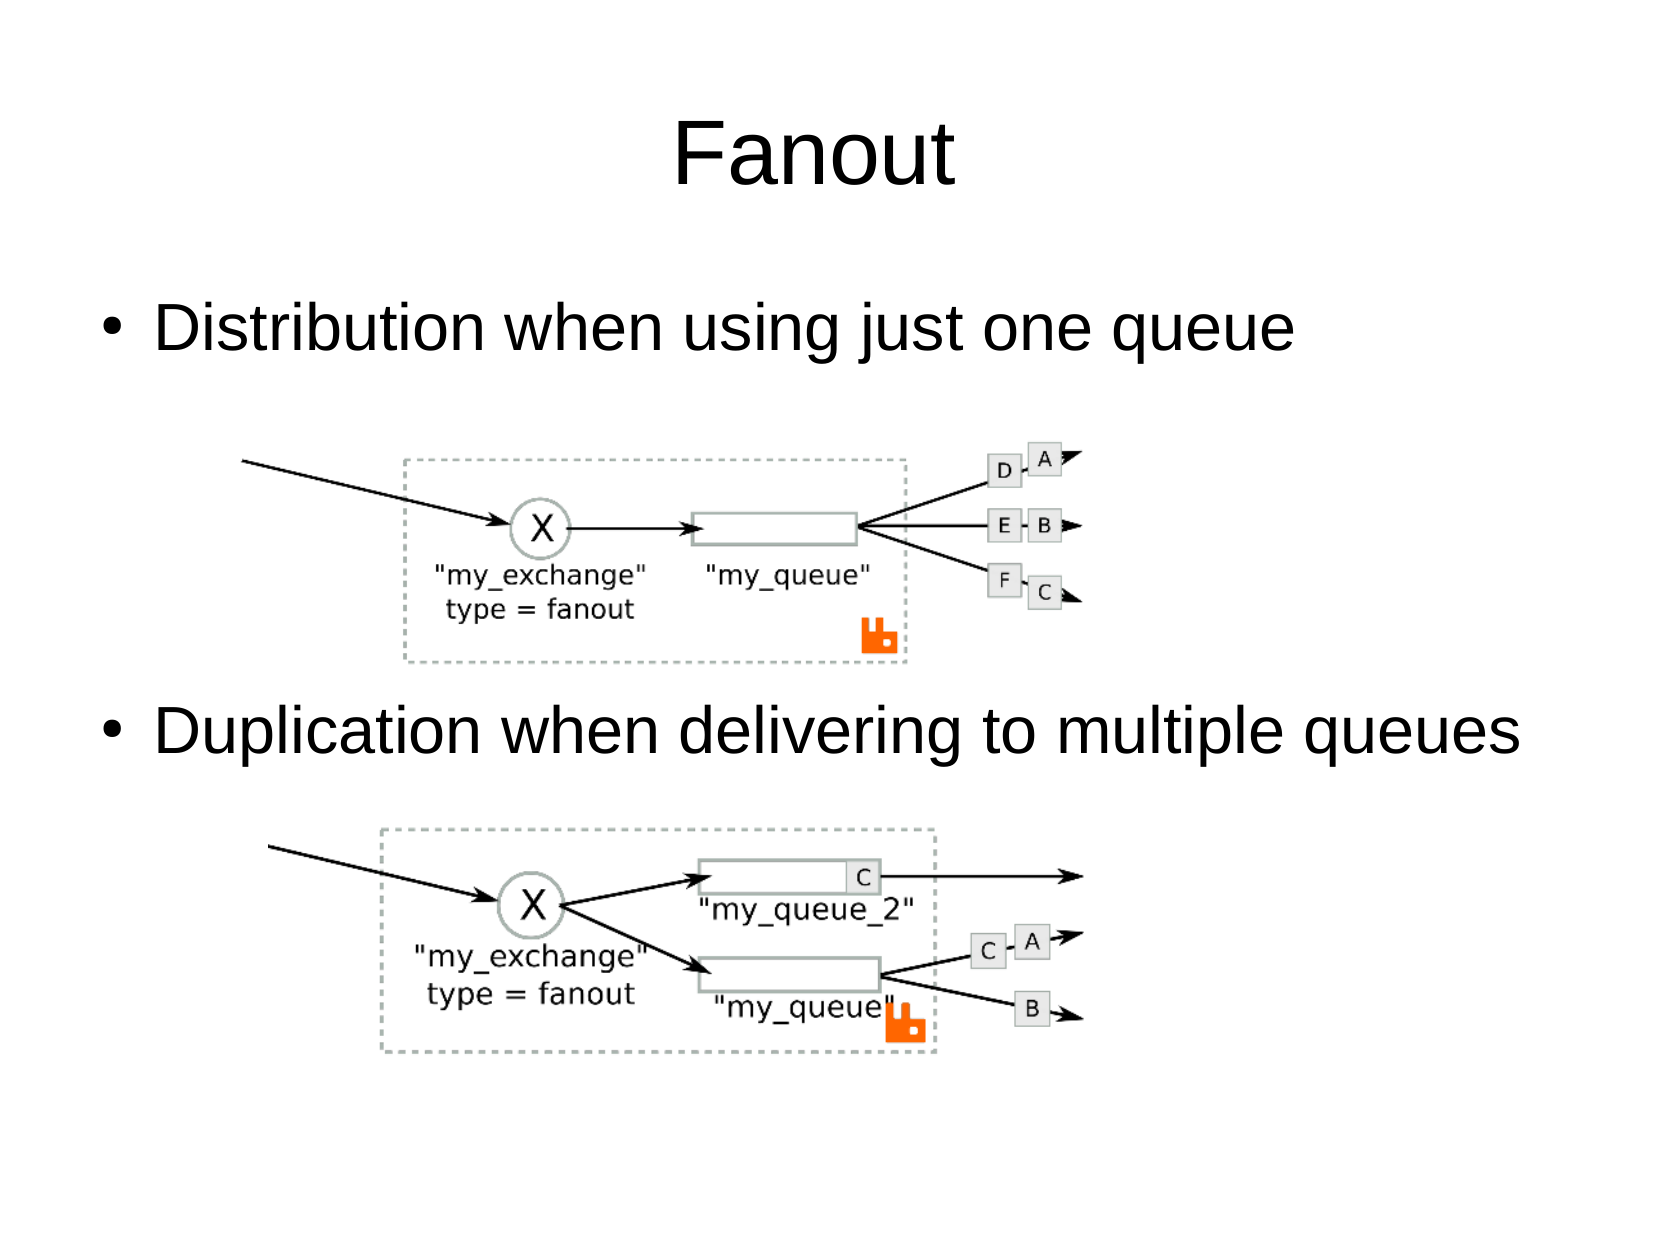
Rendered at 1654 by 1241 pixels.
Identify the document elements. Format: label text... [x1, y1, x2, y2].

title Fanout [82, 49, 1571, 257]
picture [236, 413, 1095, 680]
picture [268, 807, 1093, 1063]
list Distribution when using just one queue Duplication when delivering to multiple queues [82, 290, 1571, 1109]
